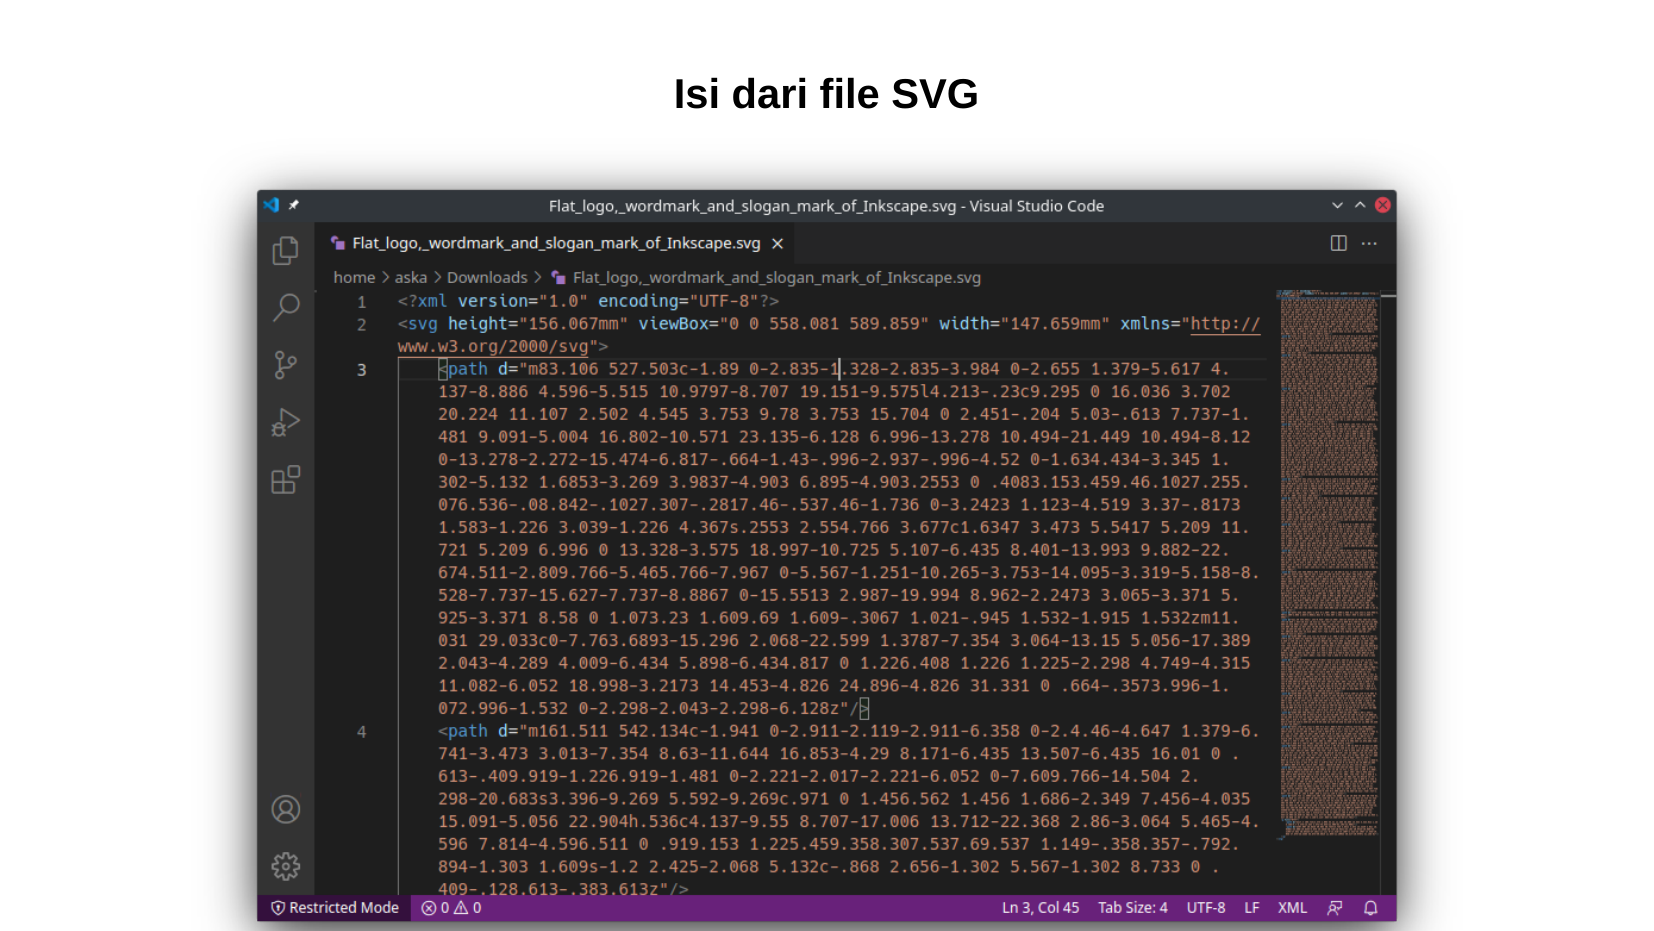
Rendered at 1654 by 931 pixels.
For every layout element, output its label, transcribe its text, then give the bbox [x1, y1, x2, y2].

text_box Isi dari file SVG [659, 63, 995, 125]
picture [180, 127, 1474, 931]
